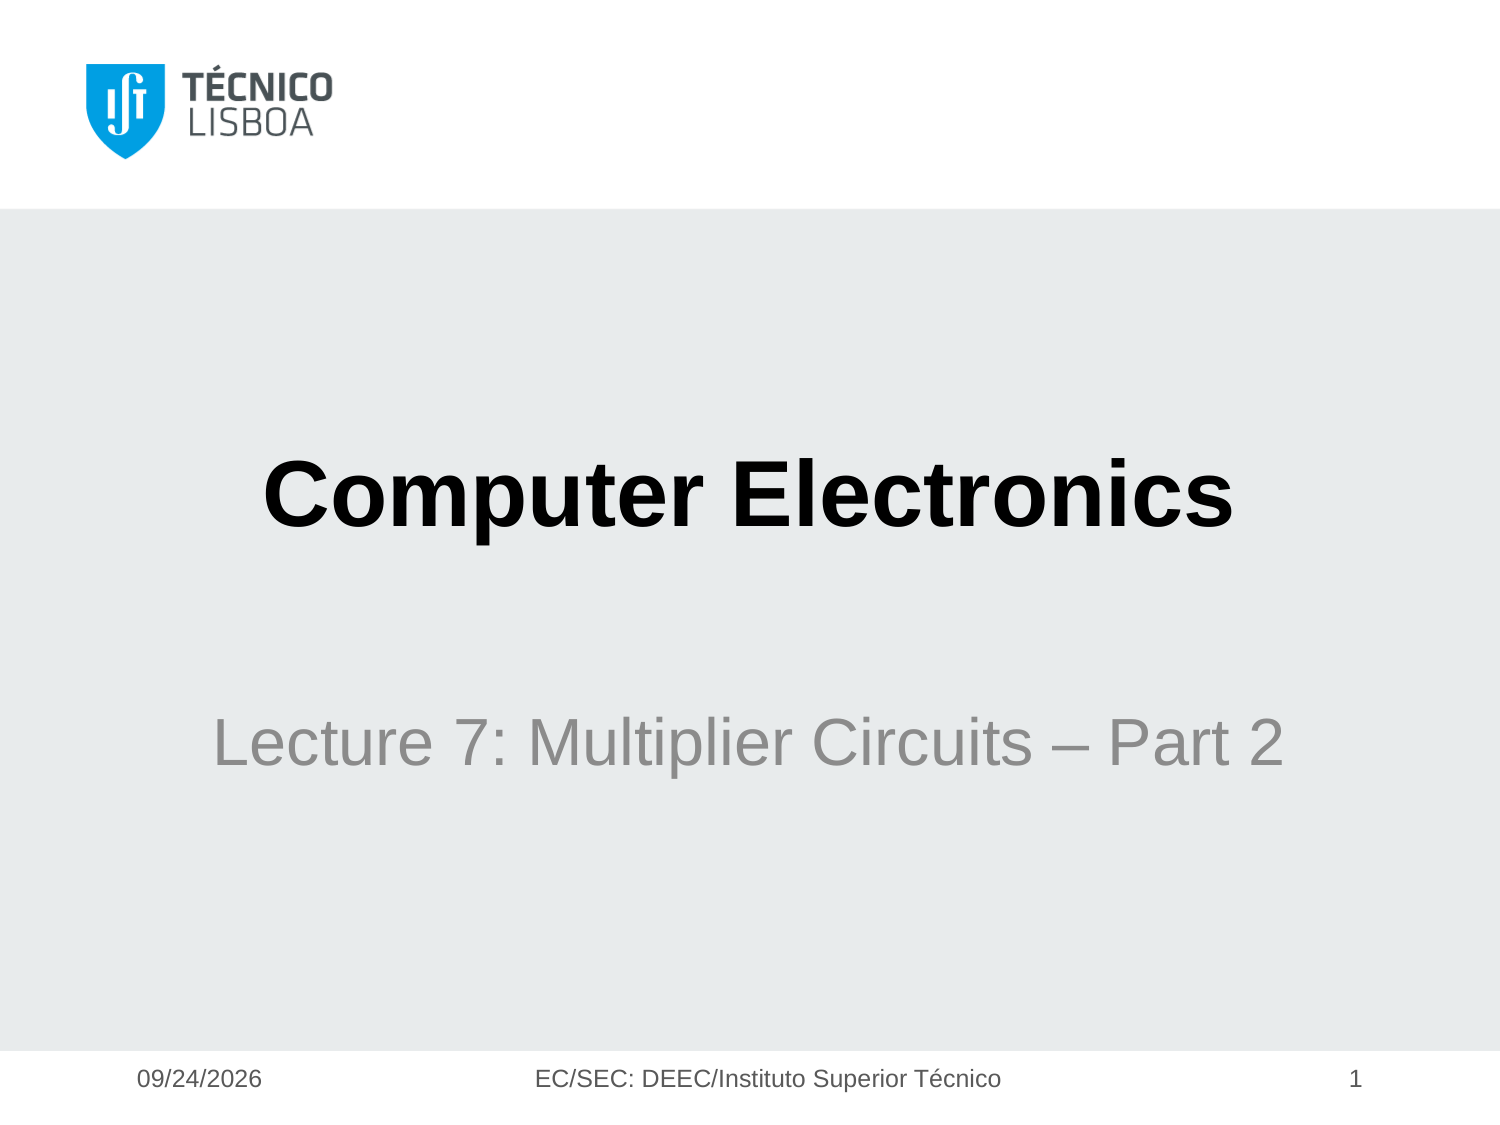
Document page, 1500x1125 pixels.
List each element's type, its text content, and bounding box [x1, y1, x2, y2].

slide_number 10/22/2018 [121, 1052, 425, 1103]
subtitle Lecture 7: Multiplier Circuits – Part 2 [121, 691, 1378, 894]
footer EC/SEC: DEEC/Instituto Superior Técnico [512, 1052, 1032, 1103]
title Computer Electronics [121, 322, 1378, 655]
slide_number <number> [1077, 1052, 1378, 1103]
picture [0, 0, 1500, 1125]
